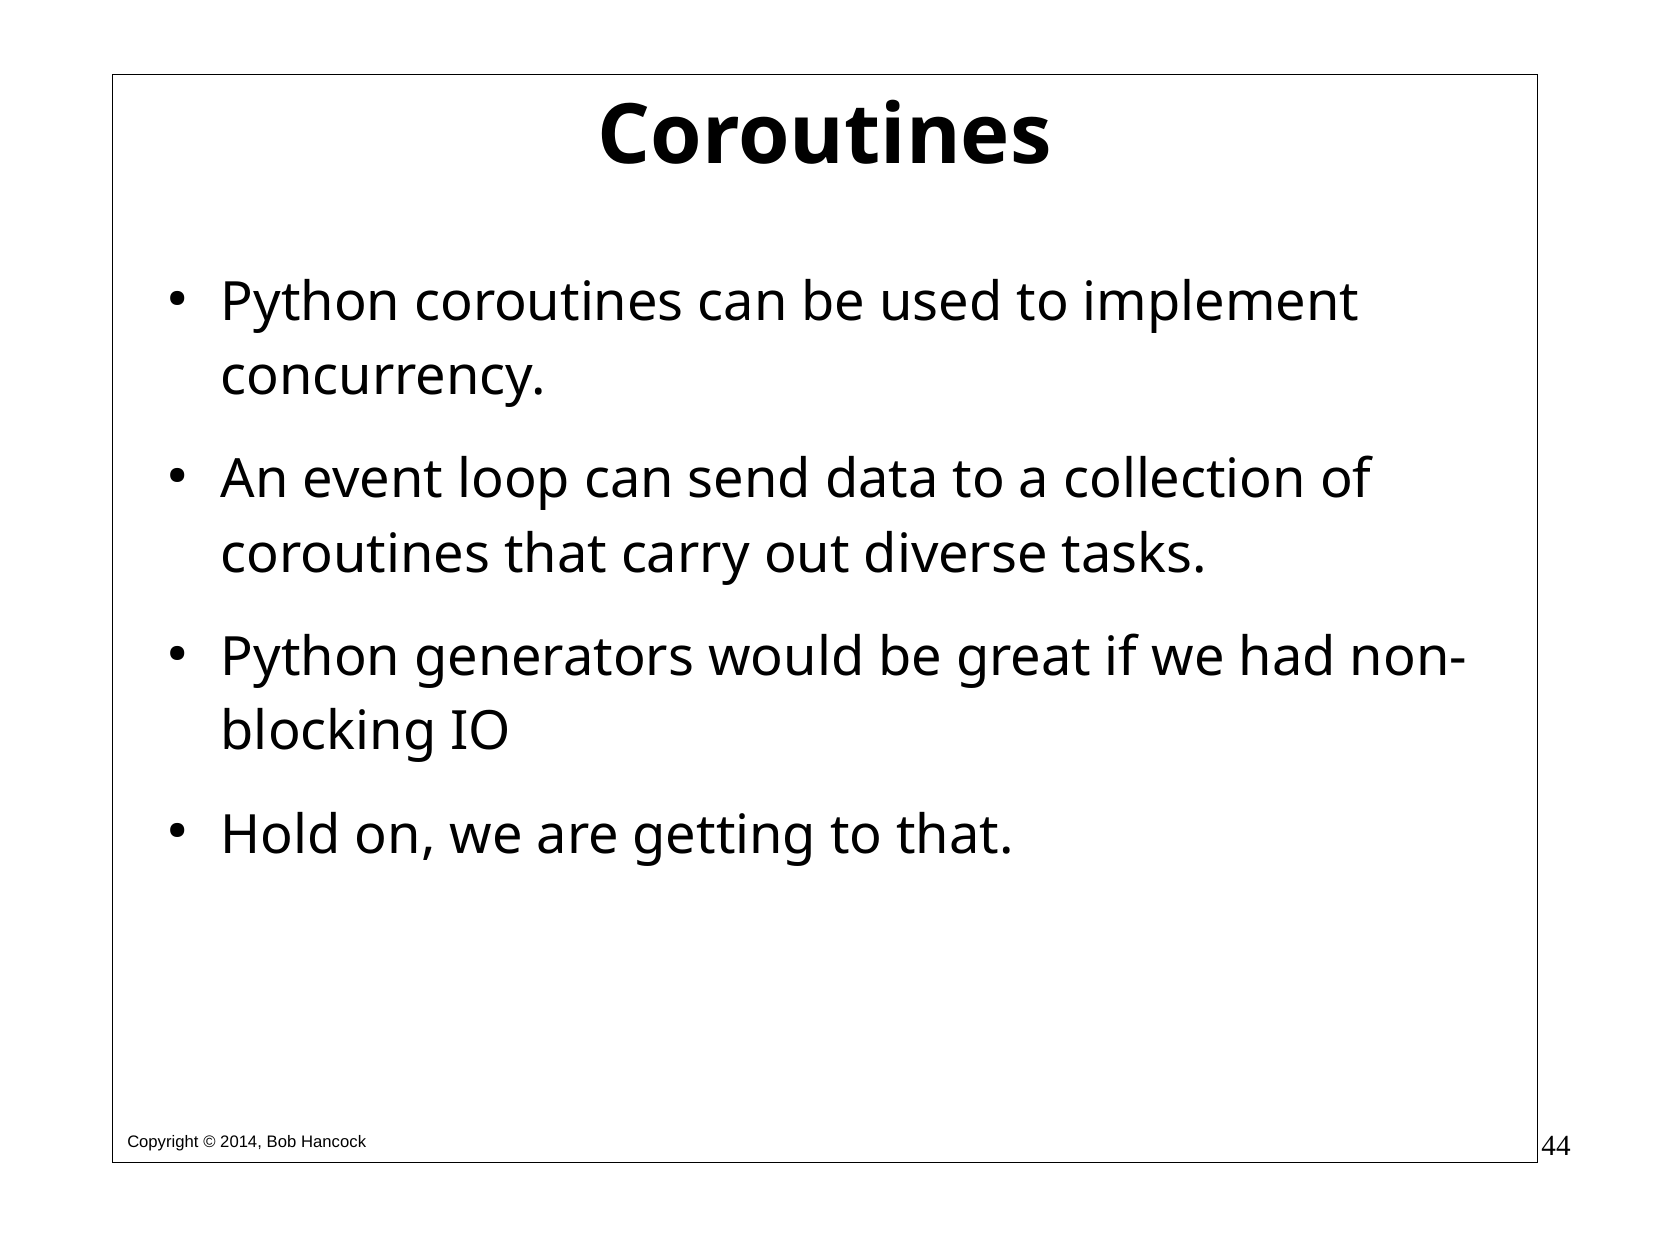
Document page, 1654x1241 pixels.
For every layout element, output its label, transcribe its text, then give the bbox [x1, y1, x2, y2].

list Python coroutines can be used to implement concurrency. An event loop can send data to a collection of coroutines that carry out diverse tasks. Python generators would be great if we had non-blocking IO Hold on, we are getting to that. [150, 262, 1501, 1126]
text_box Copyright © 2014, Bob Hancock [112, 1125, 382, 1159]
title Coroutines [112, 75, 1538, 188]
